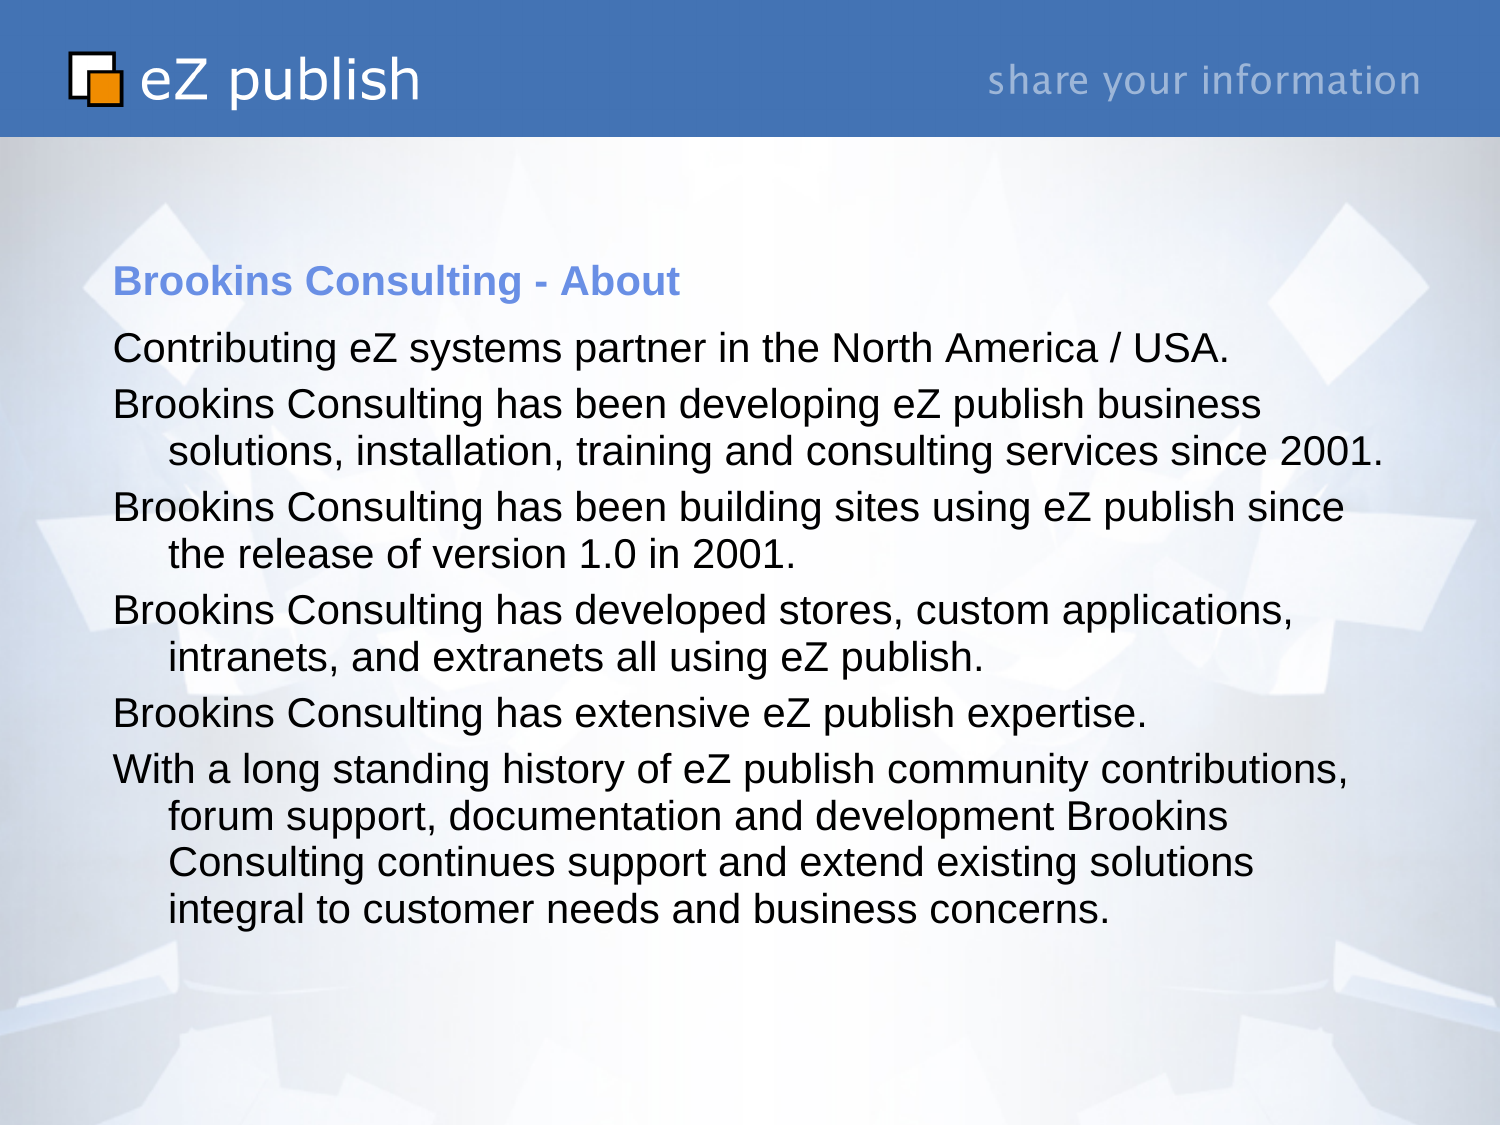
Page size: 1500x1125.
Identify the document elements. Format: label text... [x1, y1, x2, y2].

list Contributing eZ systems partner in the North America / USA. Brookins Consulting has been developing eZ publish business solutions, installation, training and consulting services since 2001. Brookins Consulting has been building sites using eZ publish since the release of version 1.0 in 2001. Brookins Consulting has developed stores, custom applications, intranets, and extranets all using eZ publish. Brookins Consulting has extensive eZ publish expertise. With a long standing history of eZ publish community contributions, forum support, documentation and development Brookins Consulting continues support and extend existing solutions integral to customer needs and business concerns. [112, 324, 1388, 1000]
picture [0, 0, 1500, 1125]
title Brookins Consulting - About [112, 237, 1500, 325]
